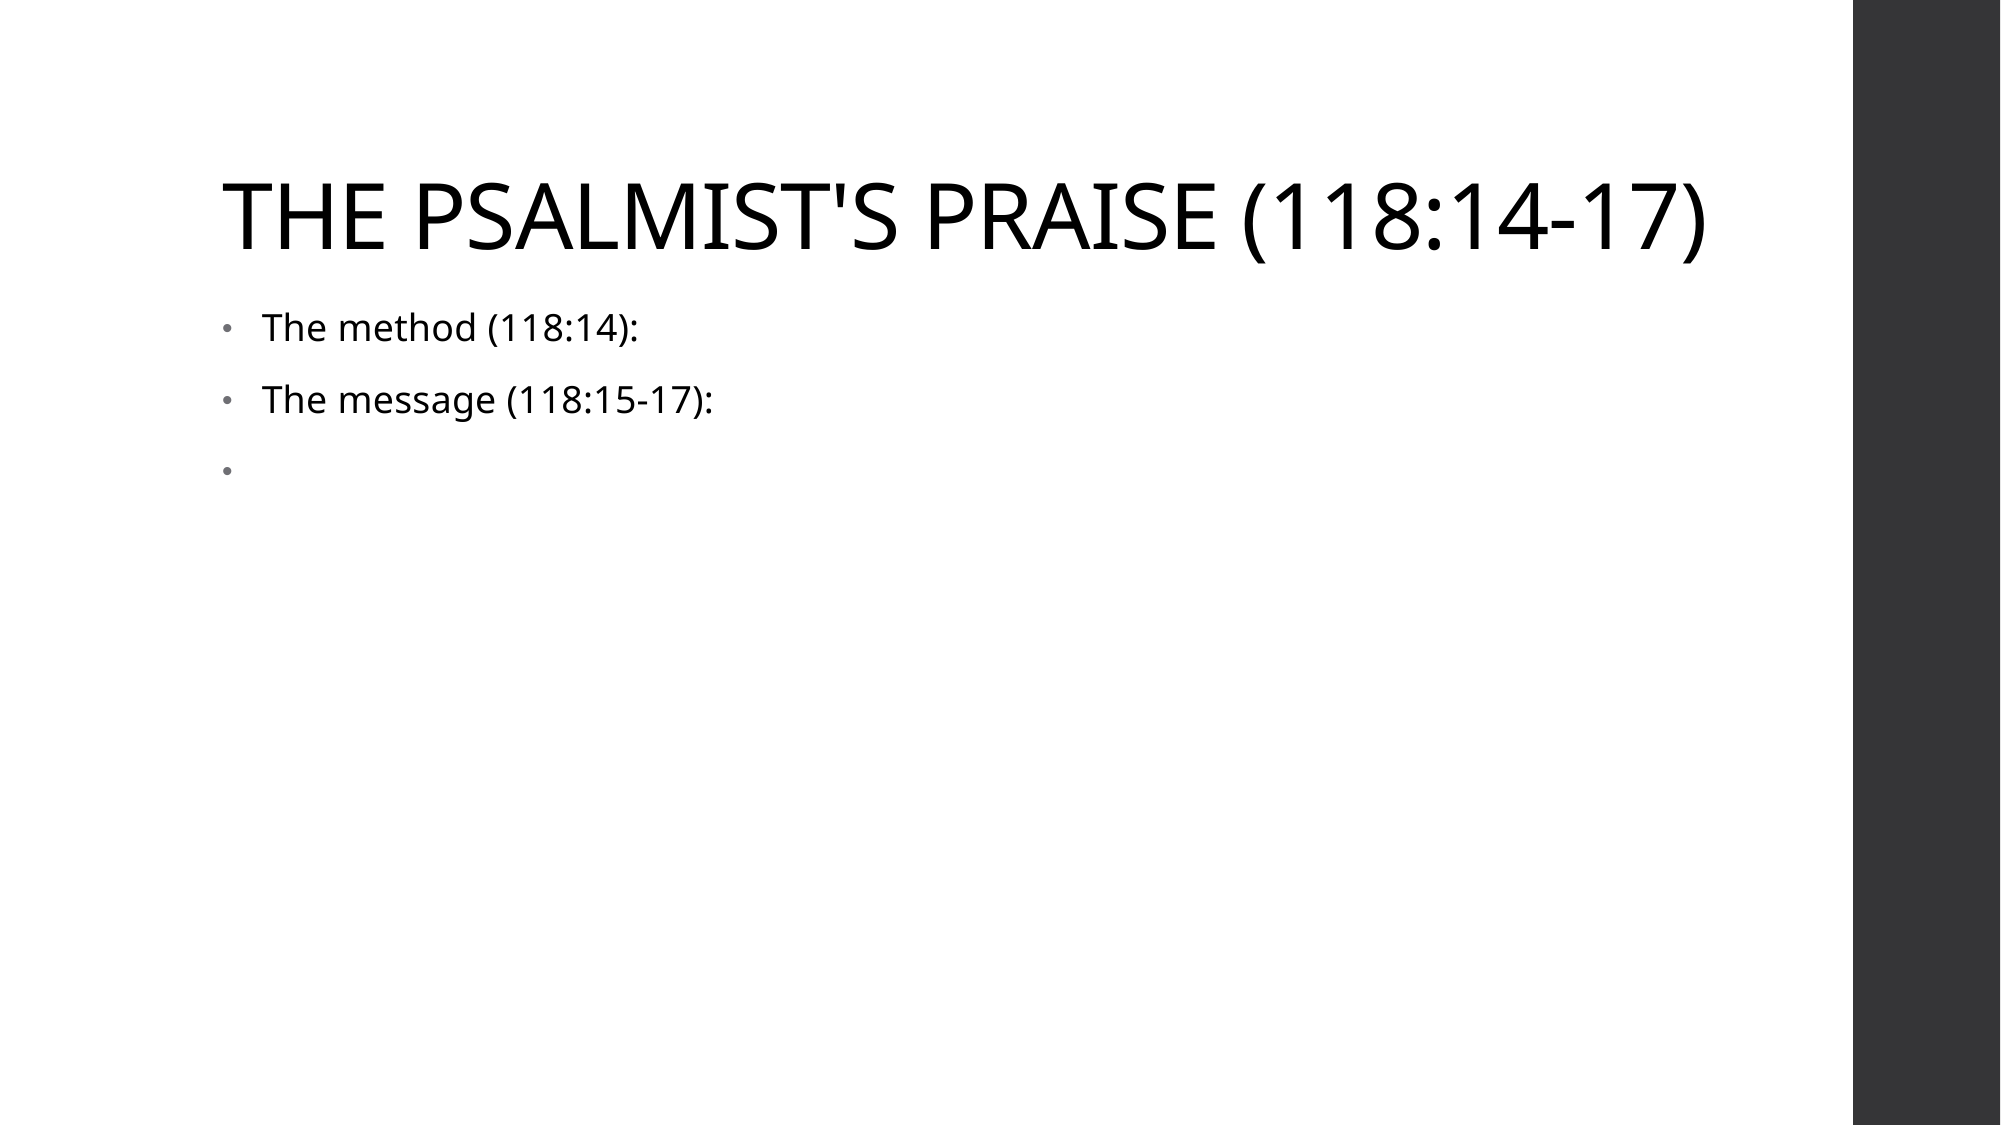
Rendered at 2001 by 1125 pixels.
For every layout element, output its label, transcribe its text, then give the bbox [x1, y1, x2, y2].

title THE PSALMIST'S PRAISE (118:14-17) [206, 60, 1797, 278]
list The method (118:14): The message (118:15-17): [206, 299, 1617, 1014]
